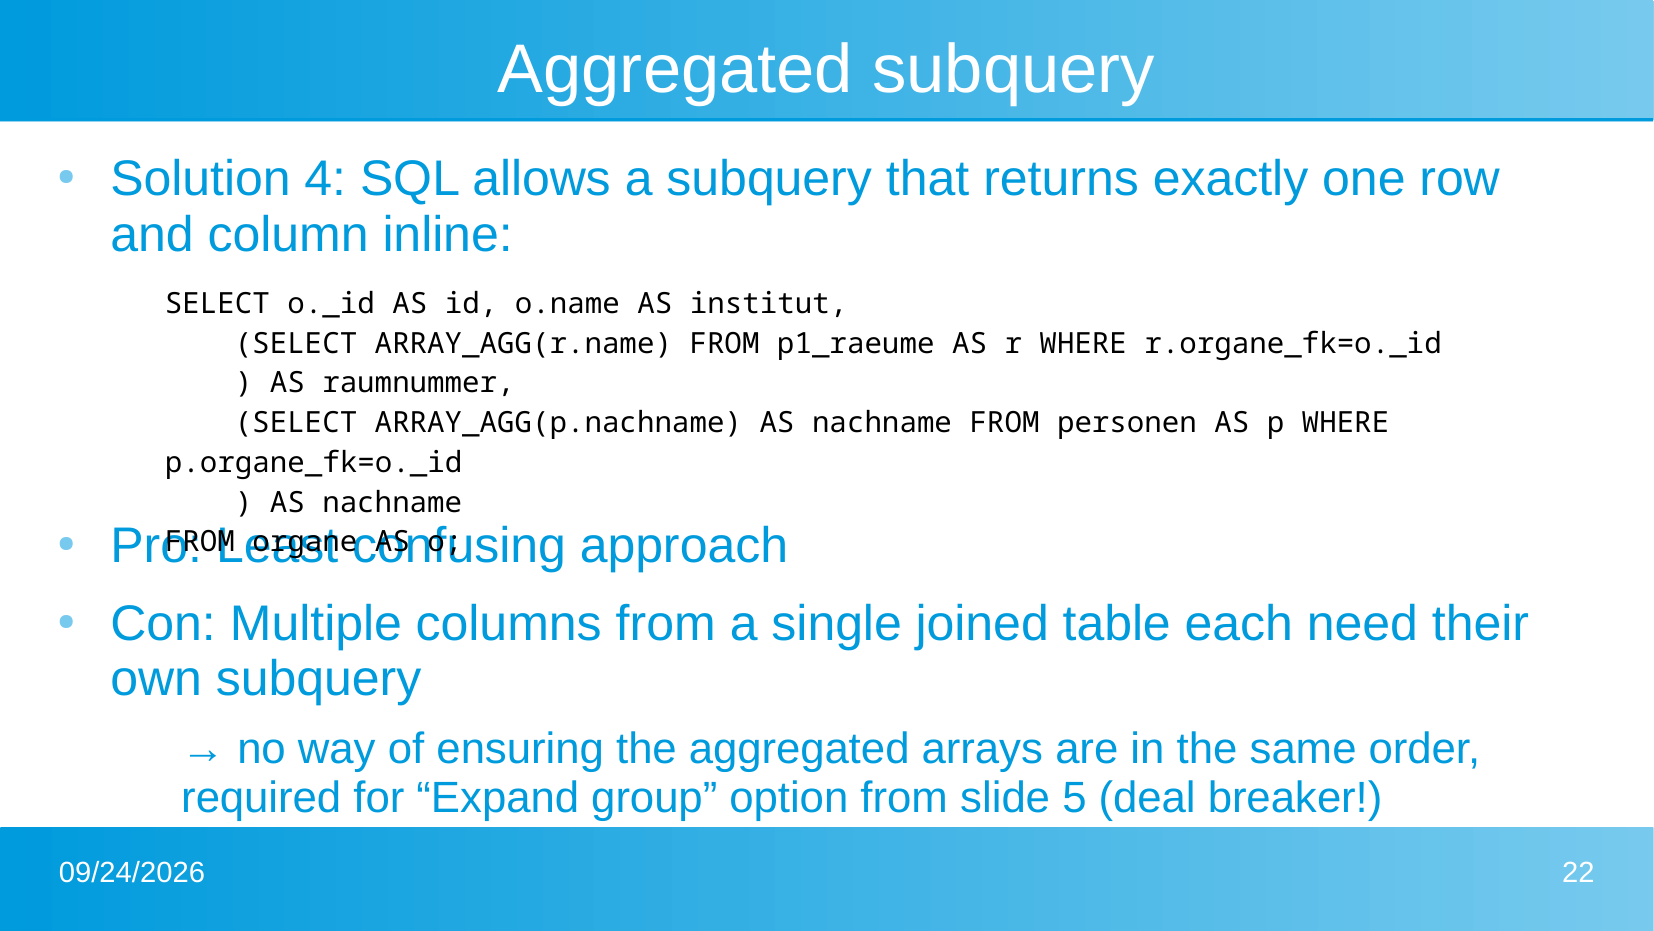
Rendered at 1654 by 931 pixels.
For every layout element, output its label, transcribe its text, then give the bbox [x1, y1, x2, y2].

text_box SELECT o._id AS id, o.name AS institut, (SELECT ARRAY_AGG(r.name) FROM p1_raeume AS r WHERE r.organe_fk=o._id ) AS raumnummer, (SELECT ARRAY_AGG(p.nachname) AS nachname FROM personen AS p WHERE p.organe_fk=o._id ) AS nachname FROM organe AS o; [150, 274, 1613, 601]
title Aggregated subquery [59, 29, 1595, 108]
list Solution 4: SQL allows a subquery that returns exactly one row and column inline: Pro: Least confusing approach Con: Multiple columns from a single joined table each need their own subquery → no way of ensuring the aggregated arrays are in the same order, required for “Expand group” option from slide 5 (deal breaker!) [39, 150, 1576, 741]
